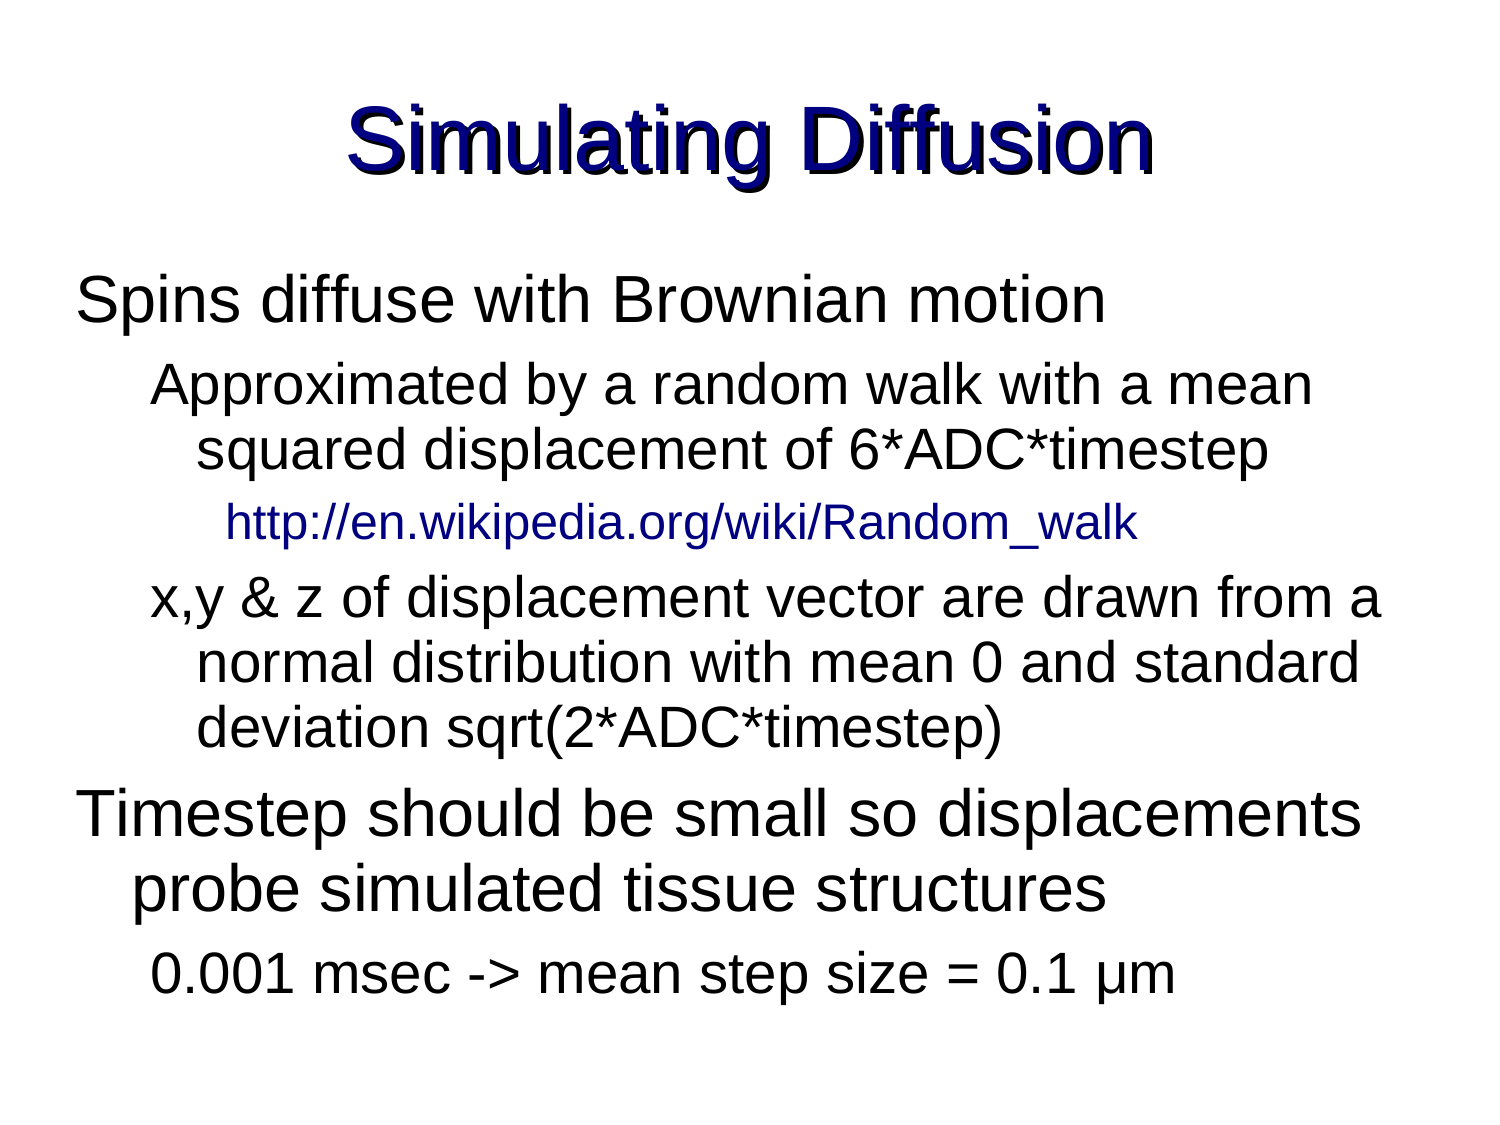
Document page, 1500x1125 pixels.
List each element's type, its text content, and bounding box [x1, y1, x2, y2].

title Simulating Diffusion [75, 52, 1426, 226]
chart [693, 534, 812, 594]
list Spins diffuse with Brownian motion Approximated by a random walk with a mean squared displacement of 6*ADC*timestep http://en.wikipedia.org/wiki/Random_walk x,y & z of displacement vector are drawn from a normal distribution with mean 0 and standard deviation sqrt(2*ADC*timestep) Timestep should be small so displacements probe simulated tissue structures 0.001 msec -> mean step size = 0.1 μm [75, 262, 1426, 1006]
